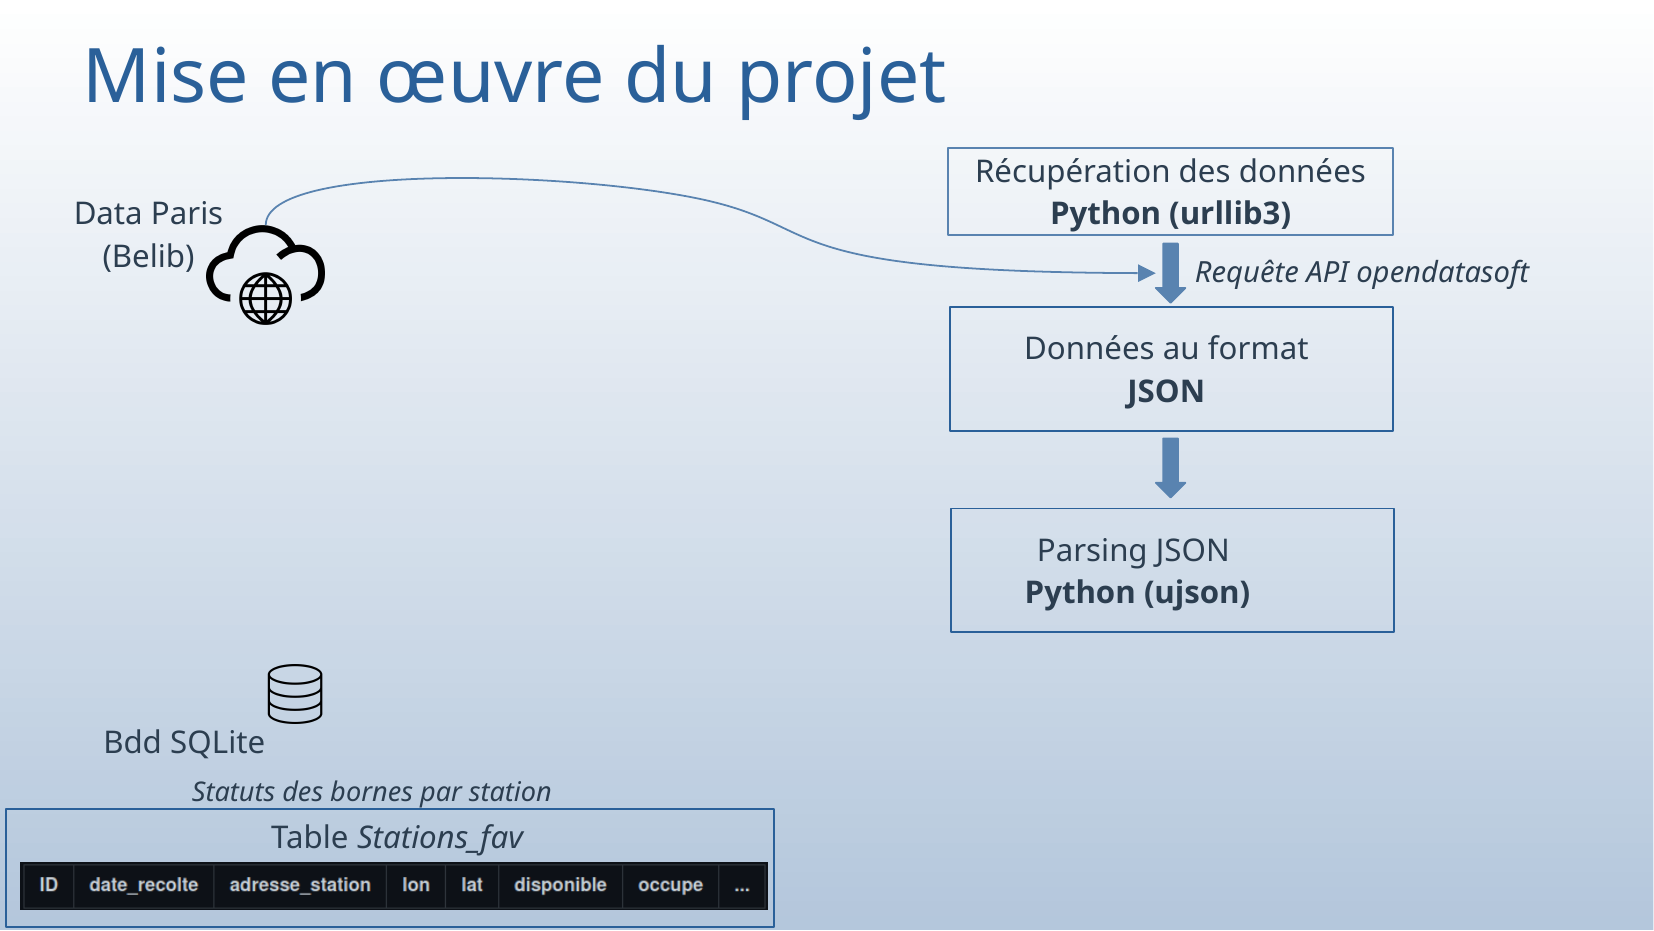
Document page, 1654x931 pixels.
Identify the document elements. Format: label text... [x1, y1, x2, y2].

text_box Table Stations_fav [227, 811, 567, 863]
text_box Bdd SQLite [88, 679, 296, 804]
text_box Données au format JSON [950, 307, 1394, 431]
picture [20, 862, 768, 910]
title Mise en œuvre du projet [82, 0, 1571, 151]
picture [265, 664, 325, 724]
text_box Récupération des données Python (urllib3) [948, 147, 1394, 235]
text_box Statuts des bornes par station [177, 750, 680, 808]
picture [206, 225, 325, 325]
text_box Parsing JSON Python (ujson) [950, 508, 1394, 633]
text_box Data Paris (Belib) [59, 171, 266, 296]
text_box Requête API opendatasoft [1180, 247, 1624, 297]
text_box [5, 224, 1595, 931]
